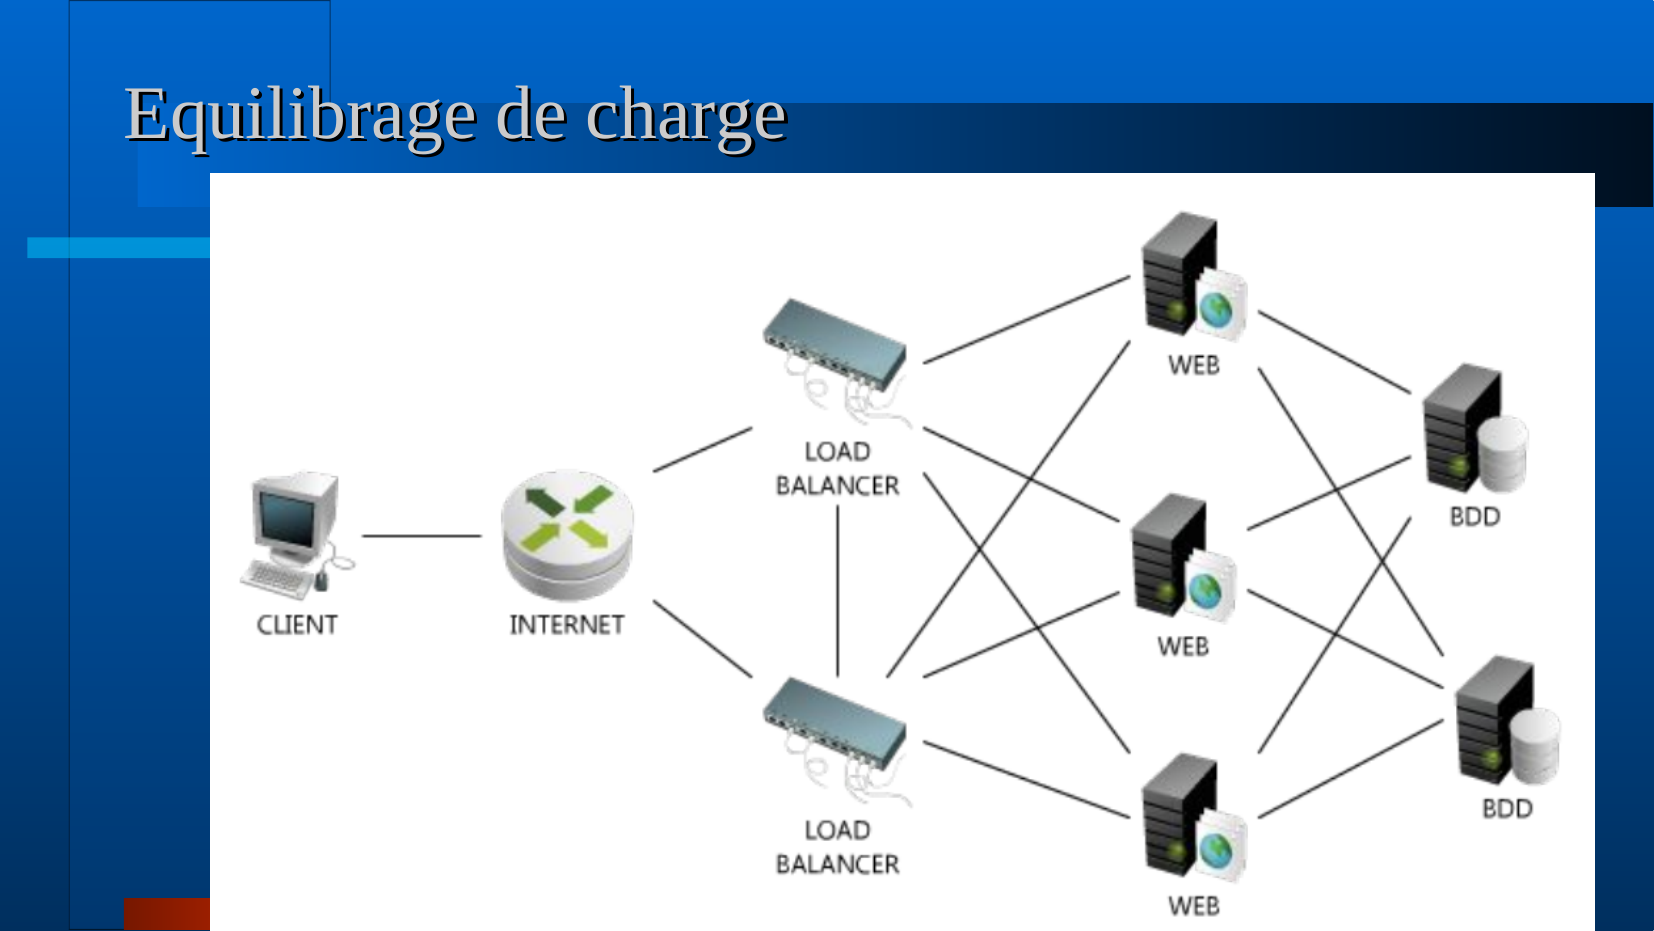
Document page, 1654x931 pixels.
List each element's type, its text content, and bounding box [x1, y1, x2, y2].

picture [210, 173, 1595, 931]
title Equilibrage de charge [123, 15, 1530, 210]
